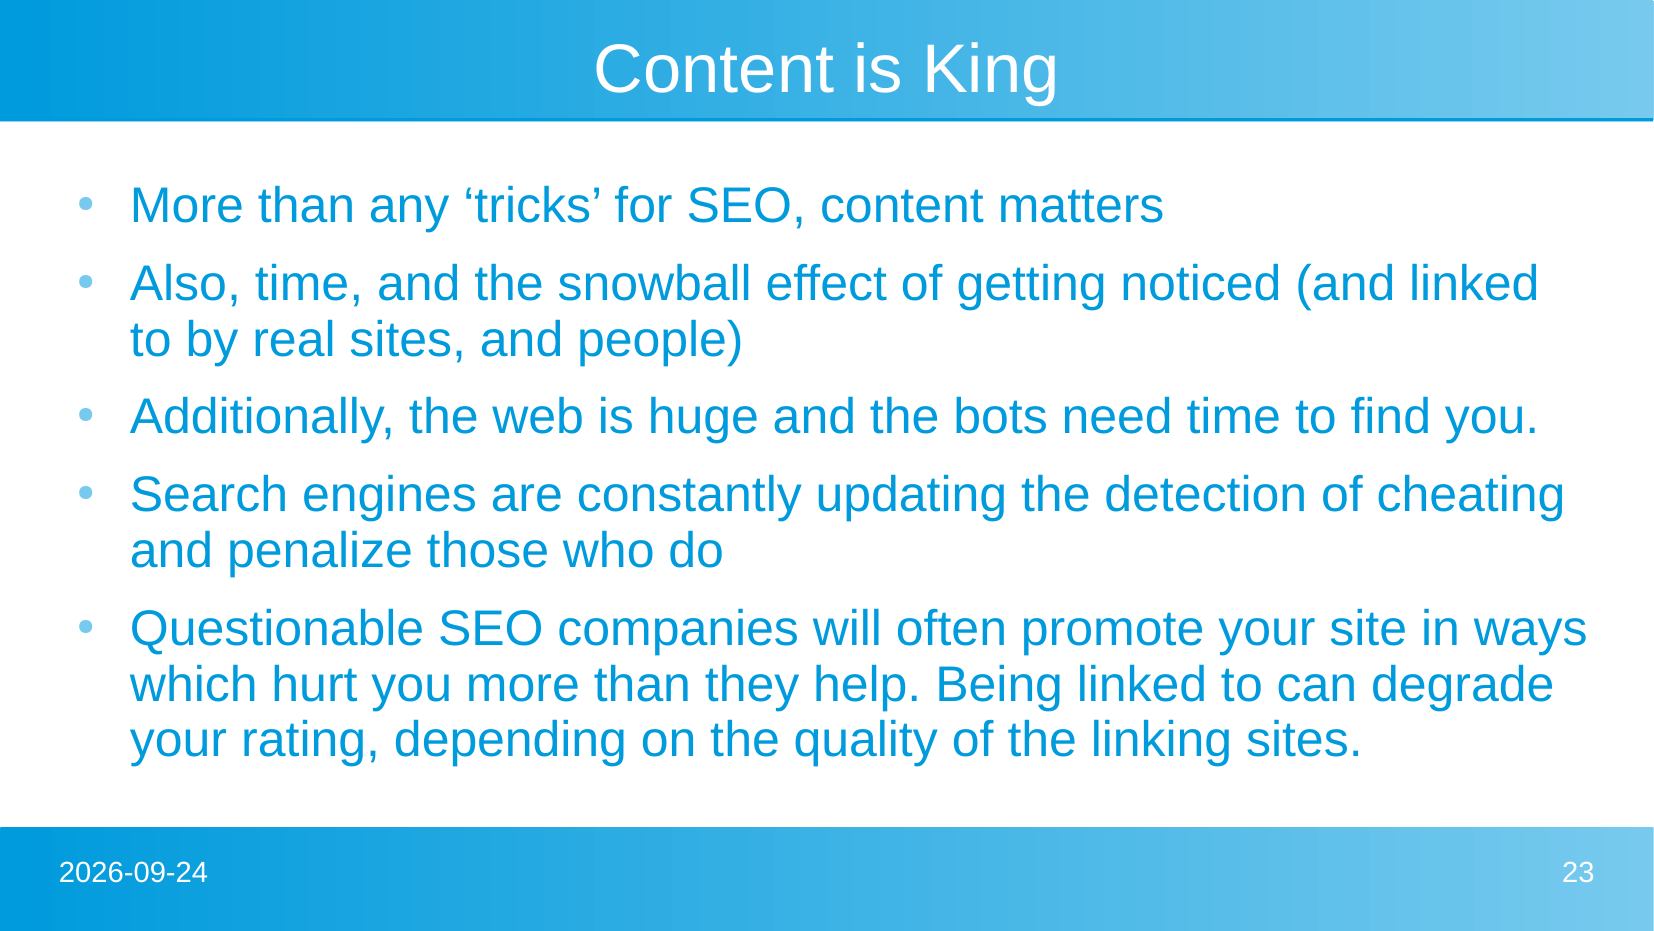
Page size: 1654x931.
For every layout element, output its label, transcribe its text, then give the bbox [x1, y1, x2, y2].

title Content is King [59, 29, 1595, 108]
list More than any ‘tricks’ for SEO, content matters Also, time, and the snowball effect of getting noticed (and linked to by real sites, and people) Additionally, the web is huge and the bots need time to find you. Search engines are constantly updating the detection of cheating and penalize those who do Questionable SEO companies will often promote your site in ways which hurt you more than they help. Being linked to can degrade your rating, depending on the quality of the linking sites. [59, 177, 1595, 768]
